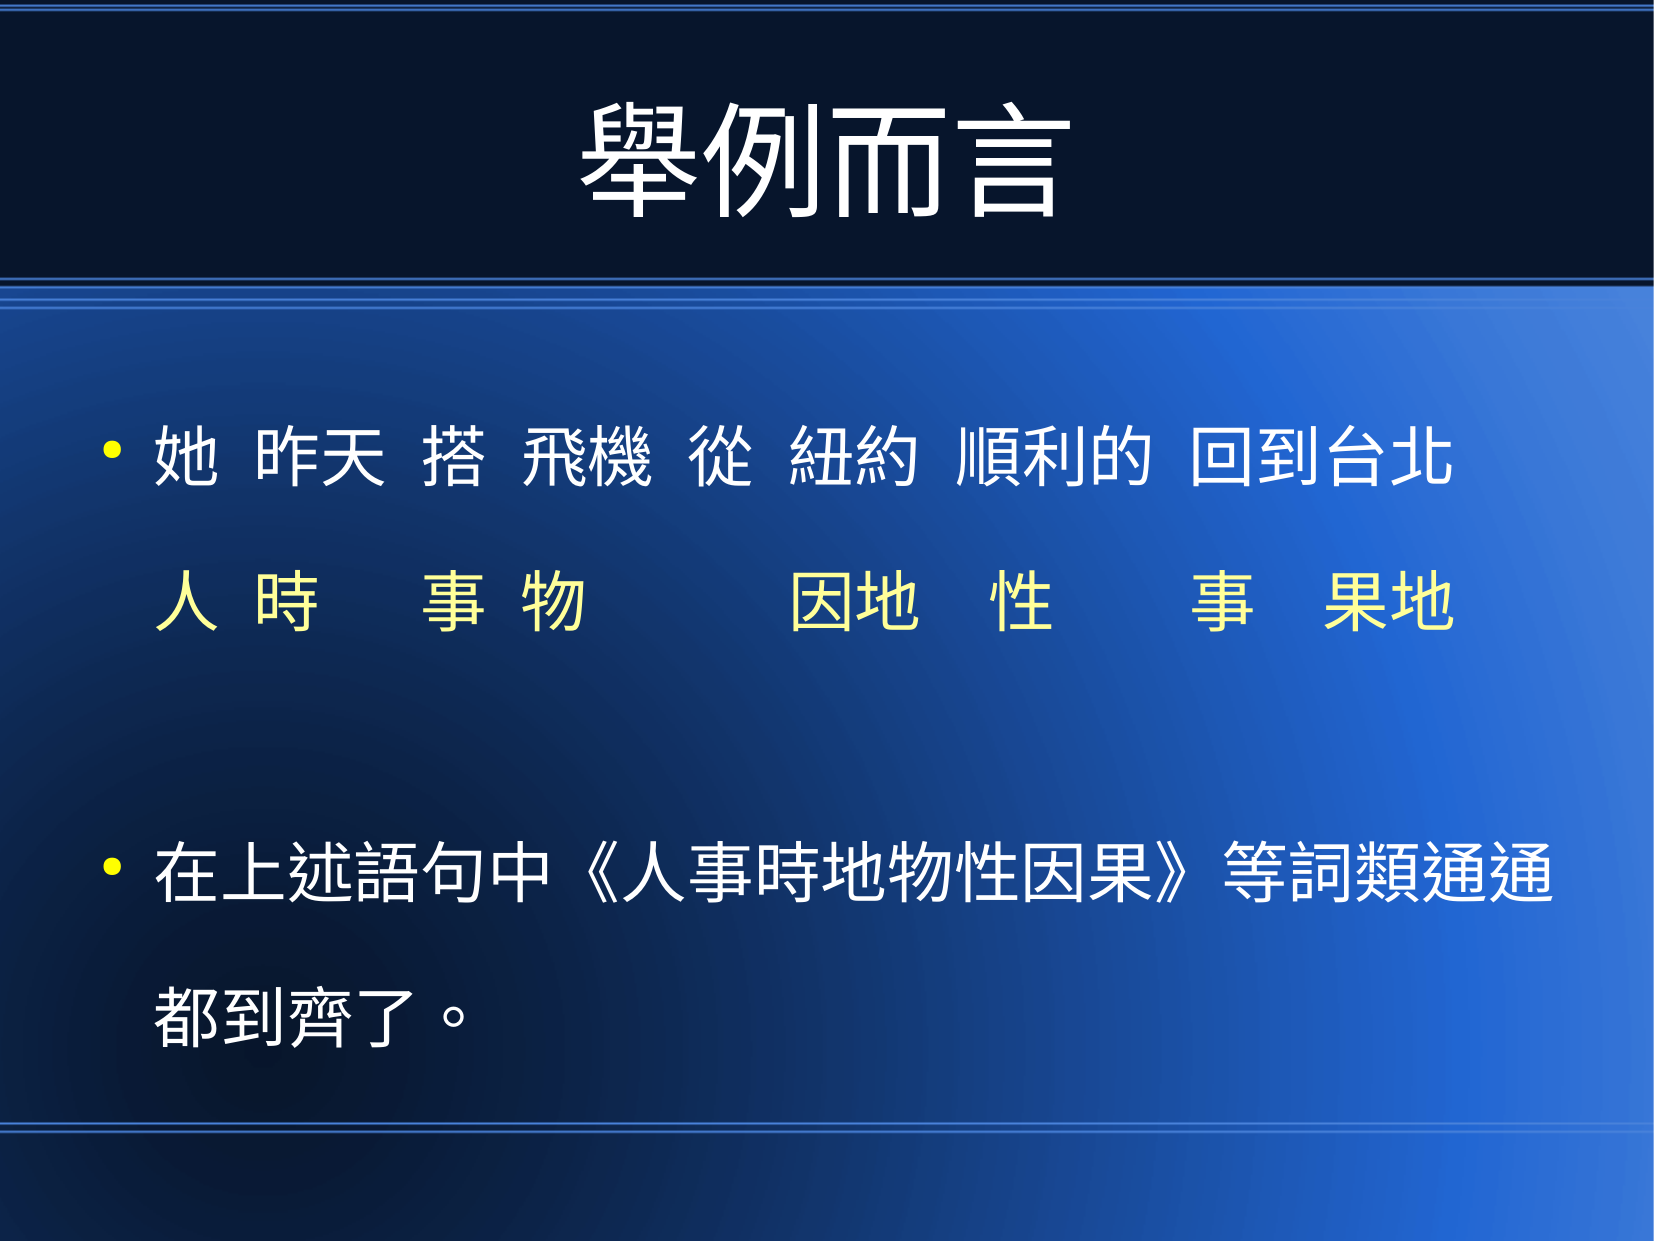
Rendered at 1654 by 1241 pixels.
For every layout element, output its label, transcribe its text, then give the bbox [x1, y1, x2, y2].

list 她 昨天 搭 飛機 從 紐約 順利的 回到台北 人 時 事 物 因地 性 事 果地 在上述語句中《人事時地物性因果》等詞類通通都到齊了。 [82, 355, 1571, 1241]
title 舉例而言 [82, 49, 1571, 257]
picture [0, 0, 1654, 1241]
